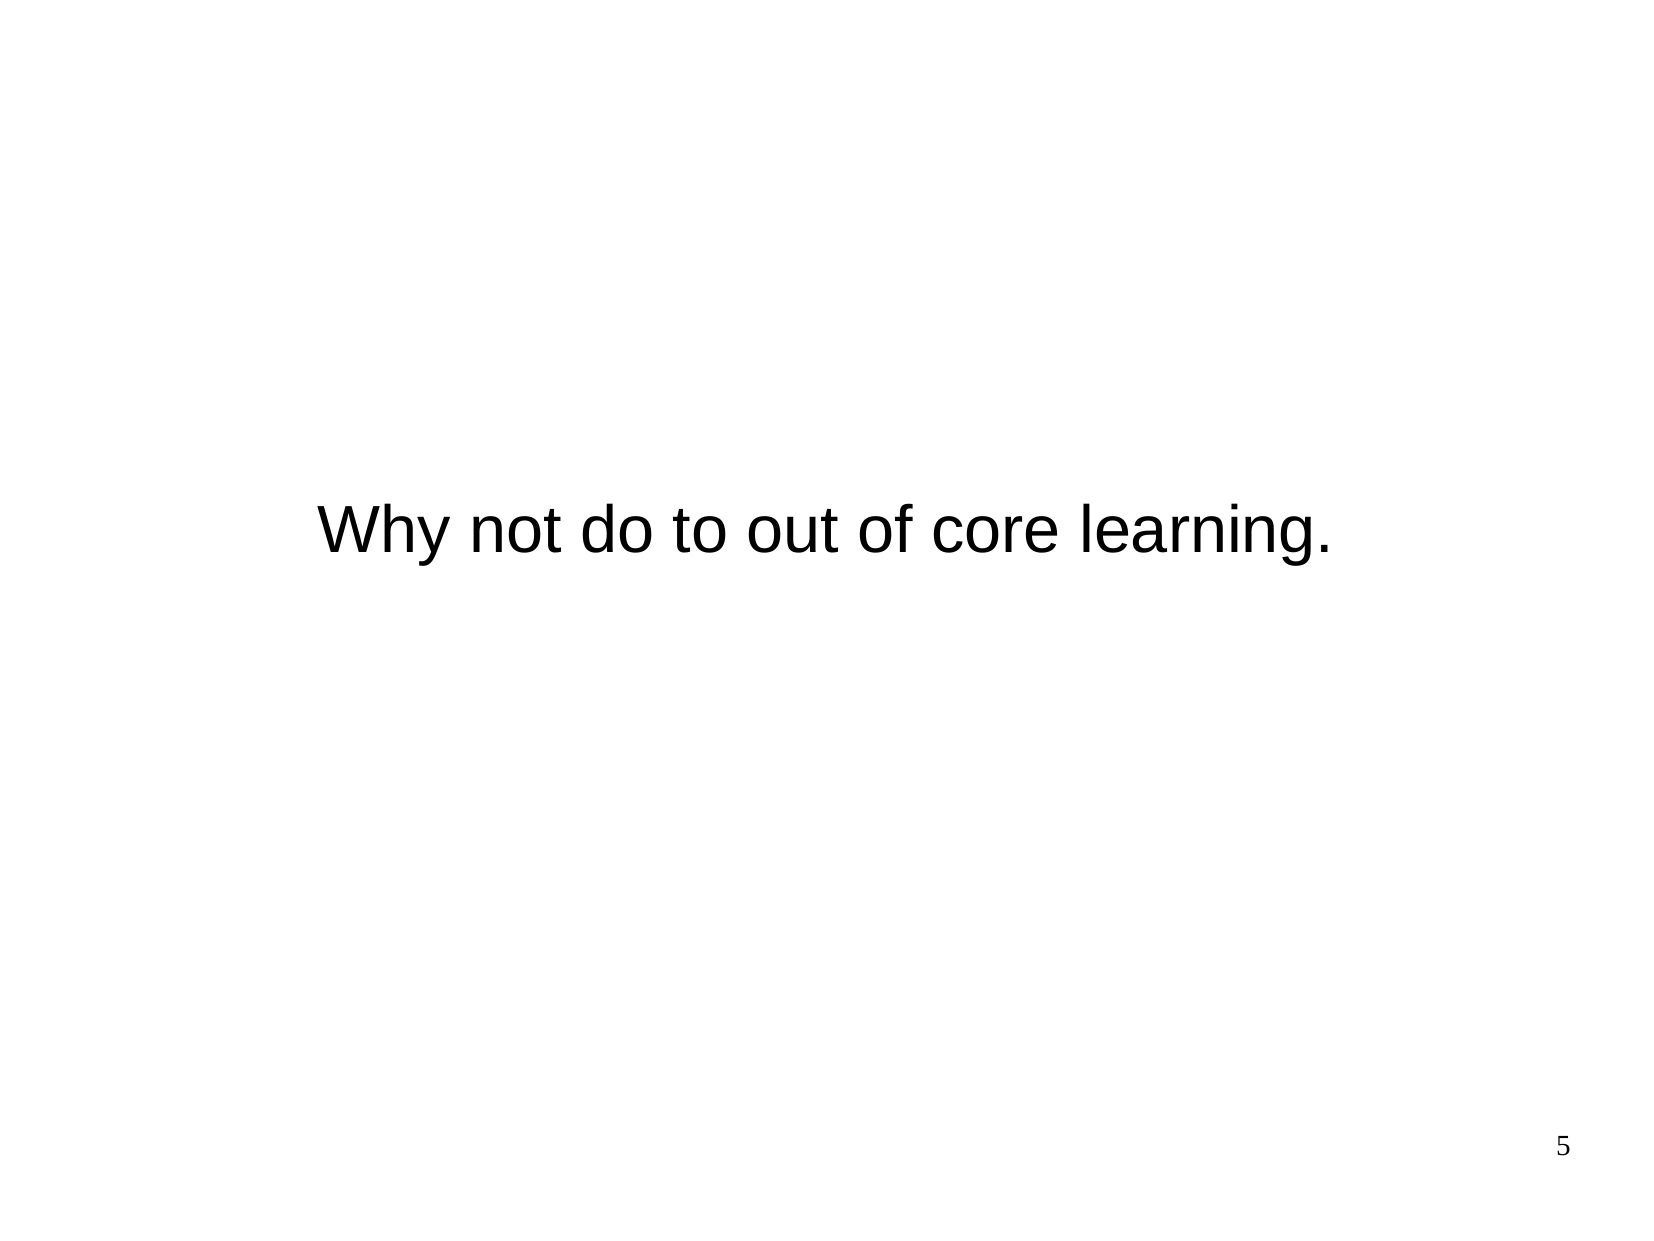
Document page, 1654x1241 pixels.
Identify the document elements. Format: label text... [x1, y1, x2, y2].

subtitle Why not do to out of core learning. [82, 49, 1571, 1010]
